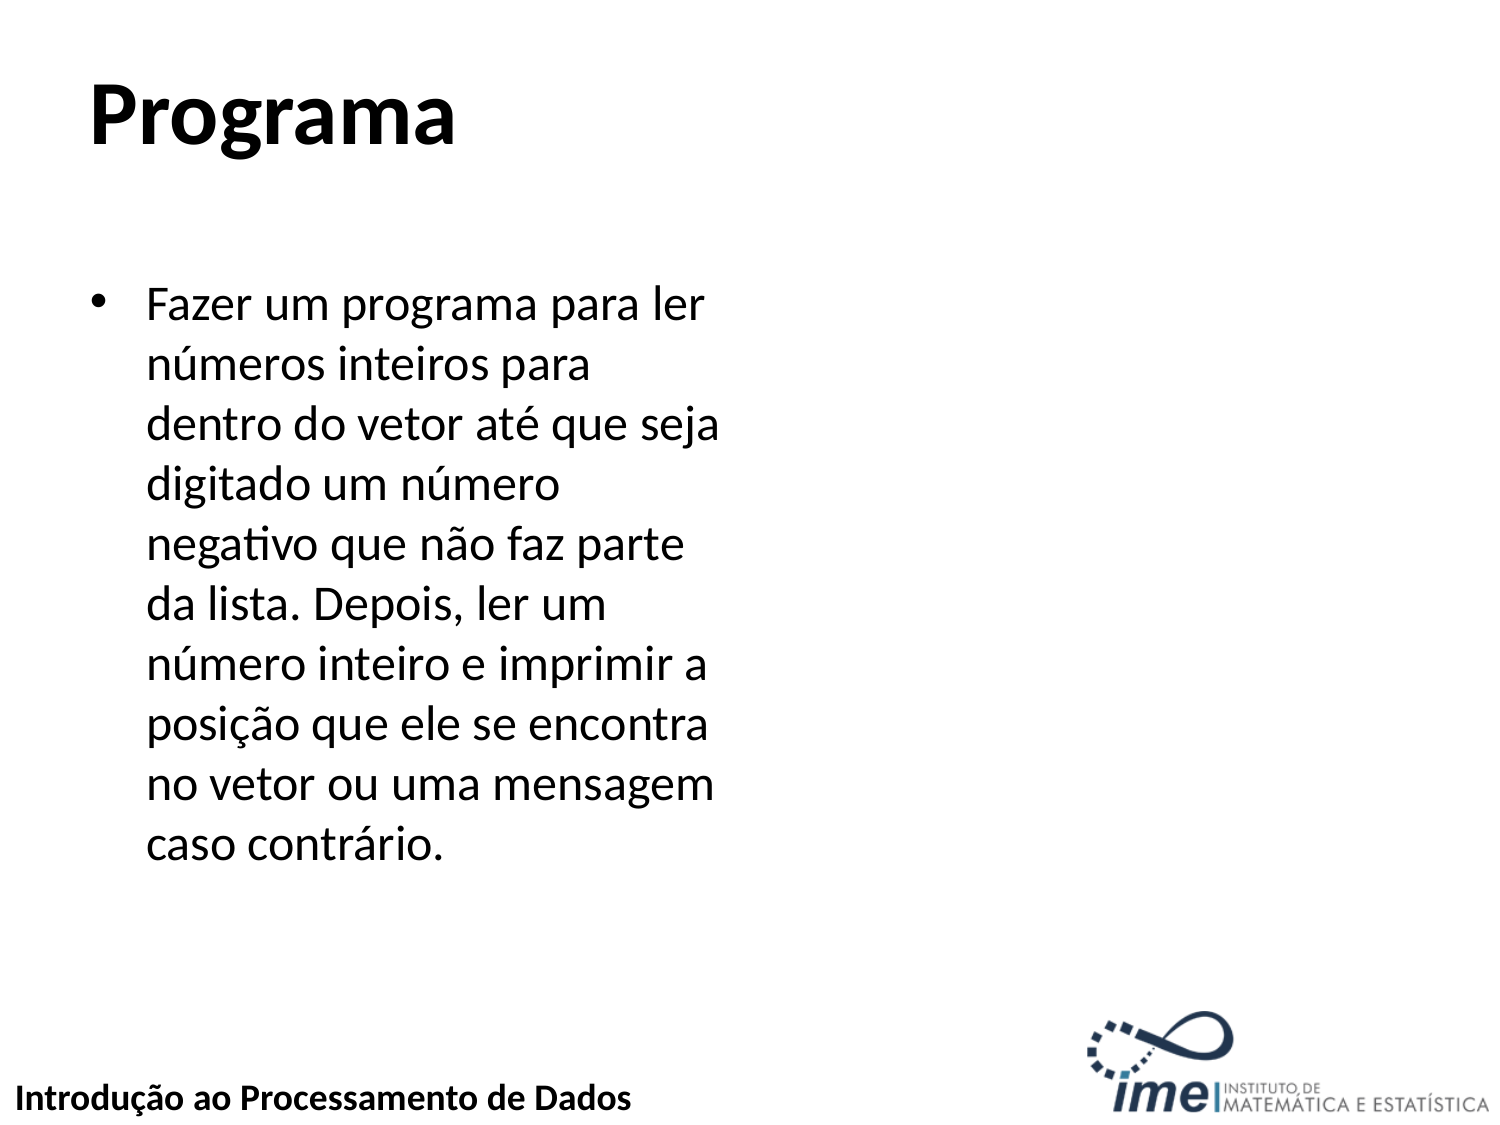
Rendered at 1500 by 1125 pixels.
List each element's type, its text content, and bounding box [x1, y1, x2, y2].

list Fazer um programa para ler números inteiros para dentro do vetor até que seja digitado um número negativo que não faz parte da lista. Depois, ler um número inteiro e imprimir a posição que ele se encontra no vetor ou uma mensagem caso contrário. [75, 262, 739, 1005]
title Programa [75, 45, 1425, 233]
picture [1086, 1011, 1495, 1115]
